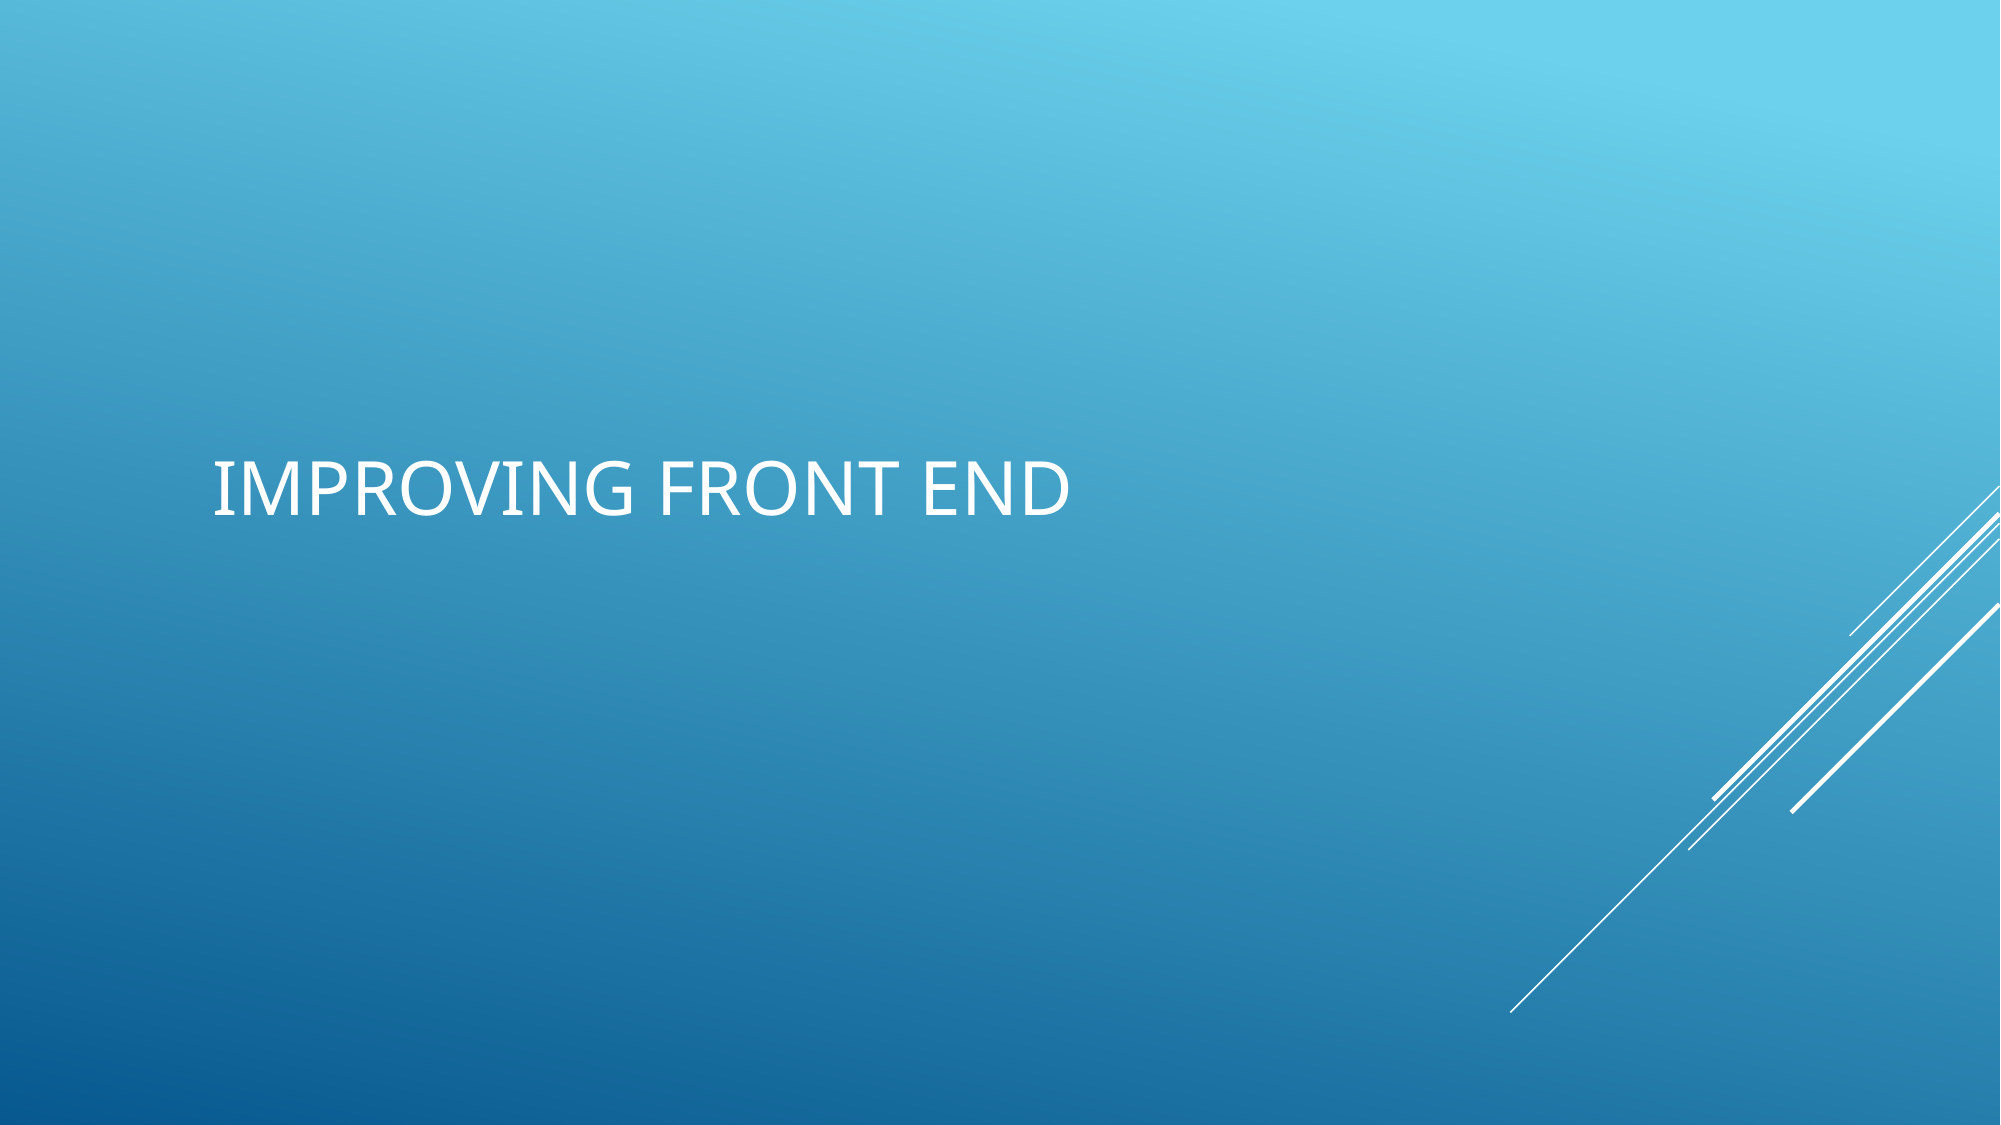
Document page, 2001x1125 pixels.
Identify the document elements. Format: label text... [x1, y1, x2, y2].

title Improving Front End [197, 361, 1598, 609]
